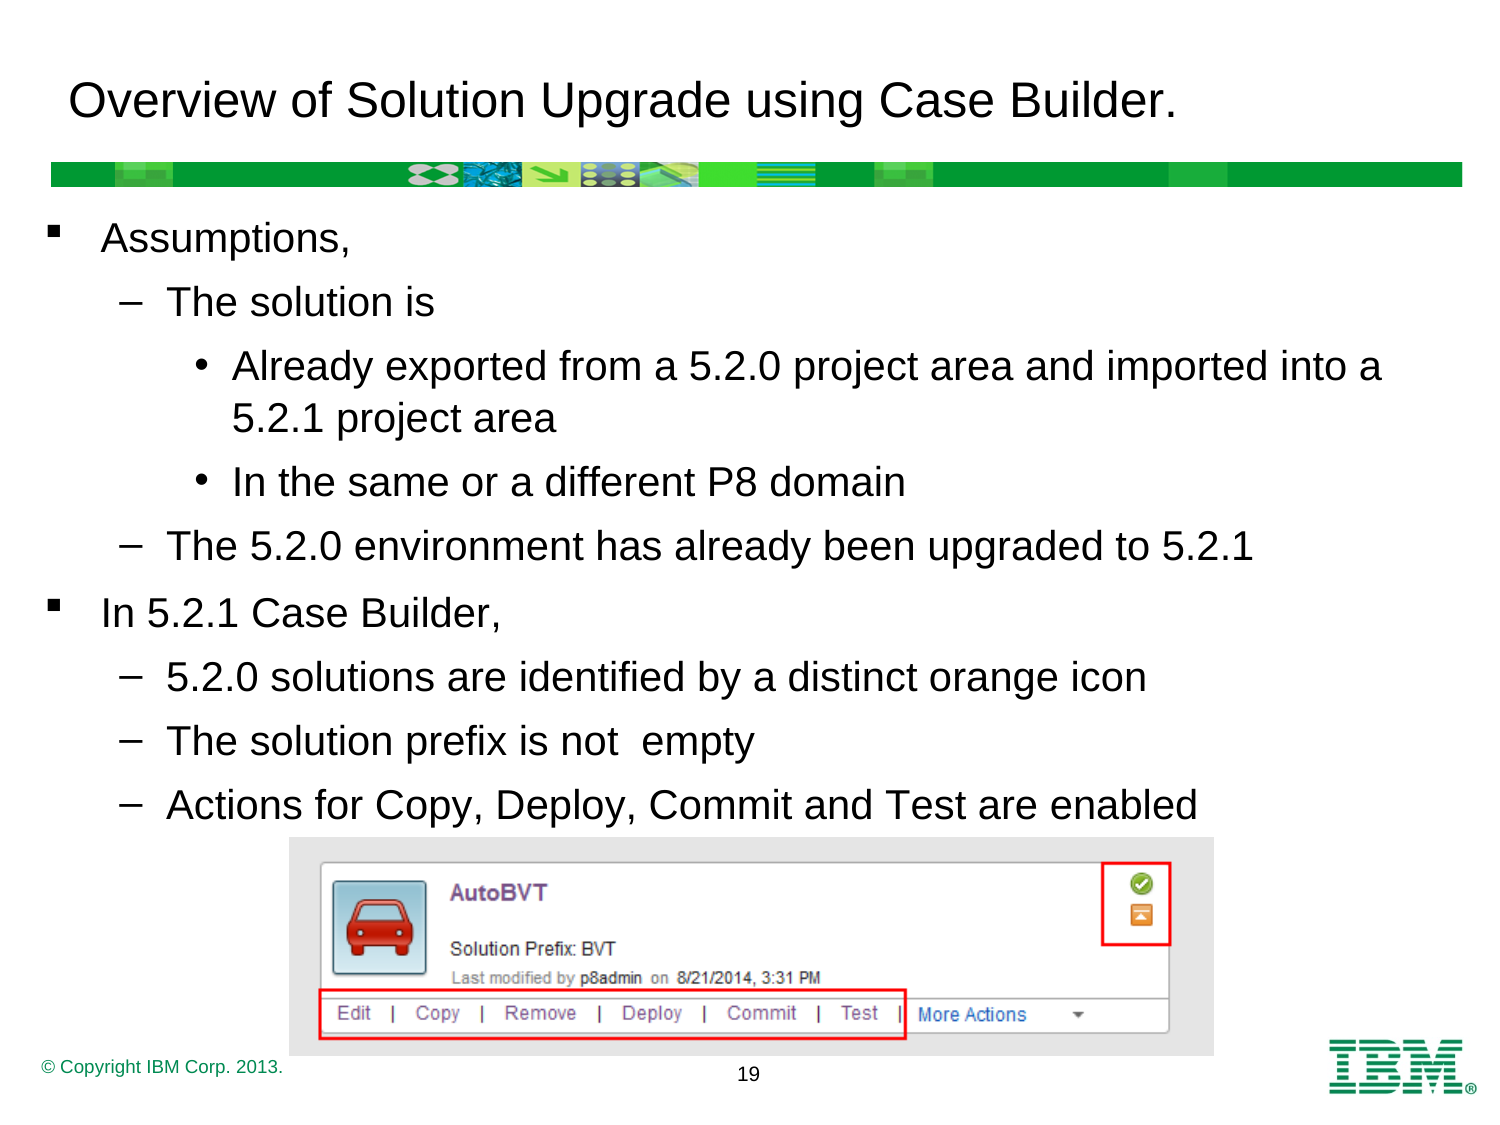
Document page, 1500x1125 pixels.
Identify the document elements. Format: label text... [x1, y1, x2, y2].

picture [289, 837, 1214, 1056]
title Overview of Solution Upgrade using Case Builder. [53, 58, 1239, 135]
list Assumptions, The solution is Already exported from a 5.2.0 project area and imported into a 5.2.1 project area In the same or a different P8 domain The 5.2.0 environment has already been upgraded to 5.2.1 In 5.2.1 Case Builder, 5.2.0 solutions are identified by a distinct orange icon The solution prefix is not empty Actions for Copy, Deploy, Commit and Test are enabled [29, 201, 1467, 1104]
picture [50, 161, 1463, 189]
picture [1467, 1037, 1479, 1096]
